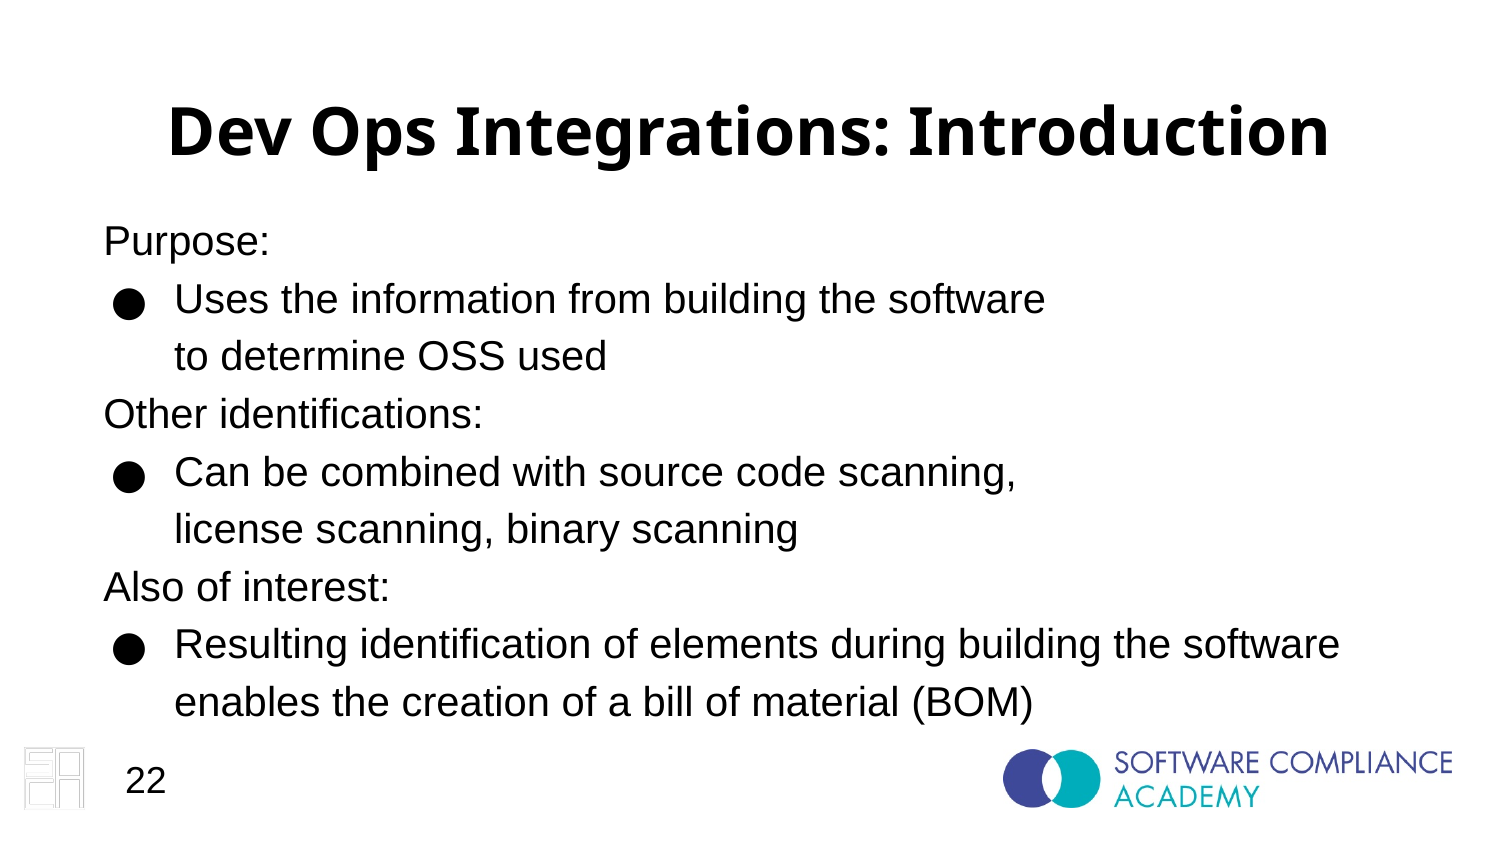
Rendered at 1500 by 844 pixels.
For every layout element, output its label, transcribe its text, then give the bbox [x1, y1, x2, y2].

picture [23, 746, 86, 811]
text_box Purpose: Uses the information from building the software to determine OSS used Other identifications: Can be combined with source code scanning, license scanning, binary scanning Also of interest: Resulting identification of elements during building the software enables the creation of a bill of material (BOM) [88, 199, 1447, 753]
text_box Dev Ops Integrations: Introduction [74, 39, 1425, 169]
picture [1003, 749, 1452, 808]
